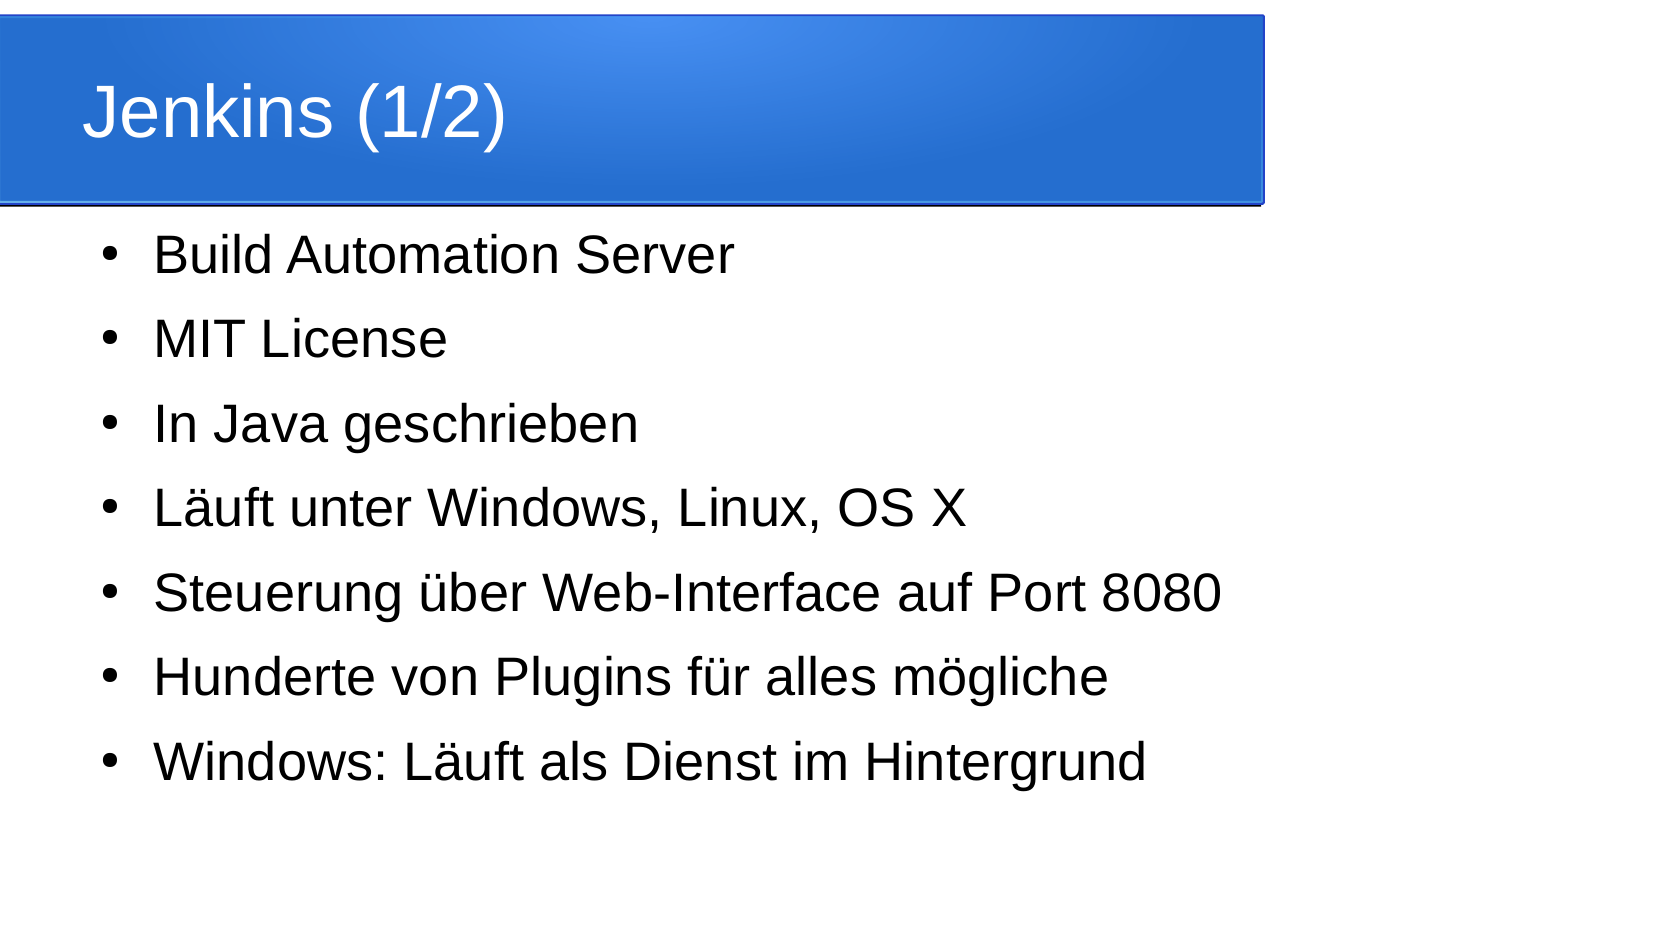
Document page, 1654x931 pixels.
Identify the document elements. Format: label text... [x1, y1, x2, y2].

title Jenkins (1/2) [82, 35, 1235, 189]
list Build Automation Server MIT License In Java geschrieben Läuft unter Windows, Linux, OS X Steuerung über Web-Interface auf Port 8080 Hunderte von Plugins für alles mögliche Windows: Läuft als Dienst im Hintergrund [82, 224, 1571, 764]
